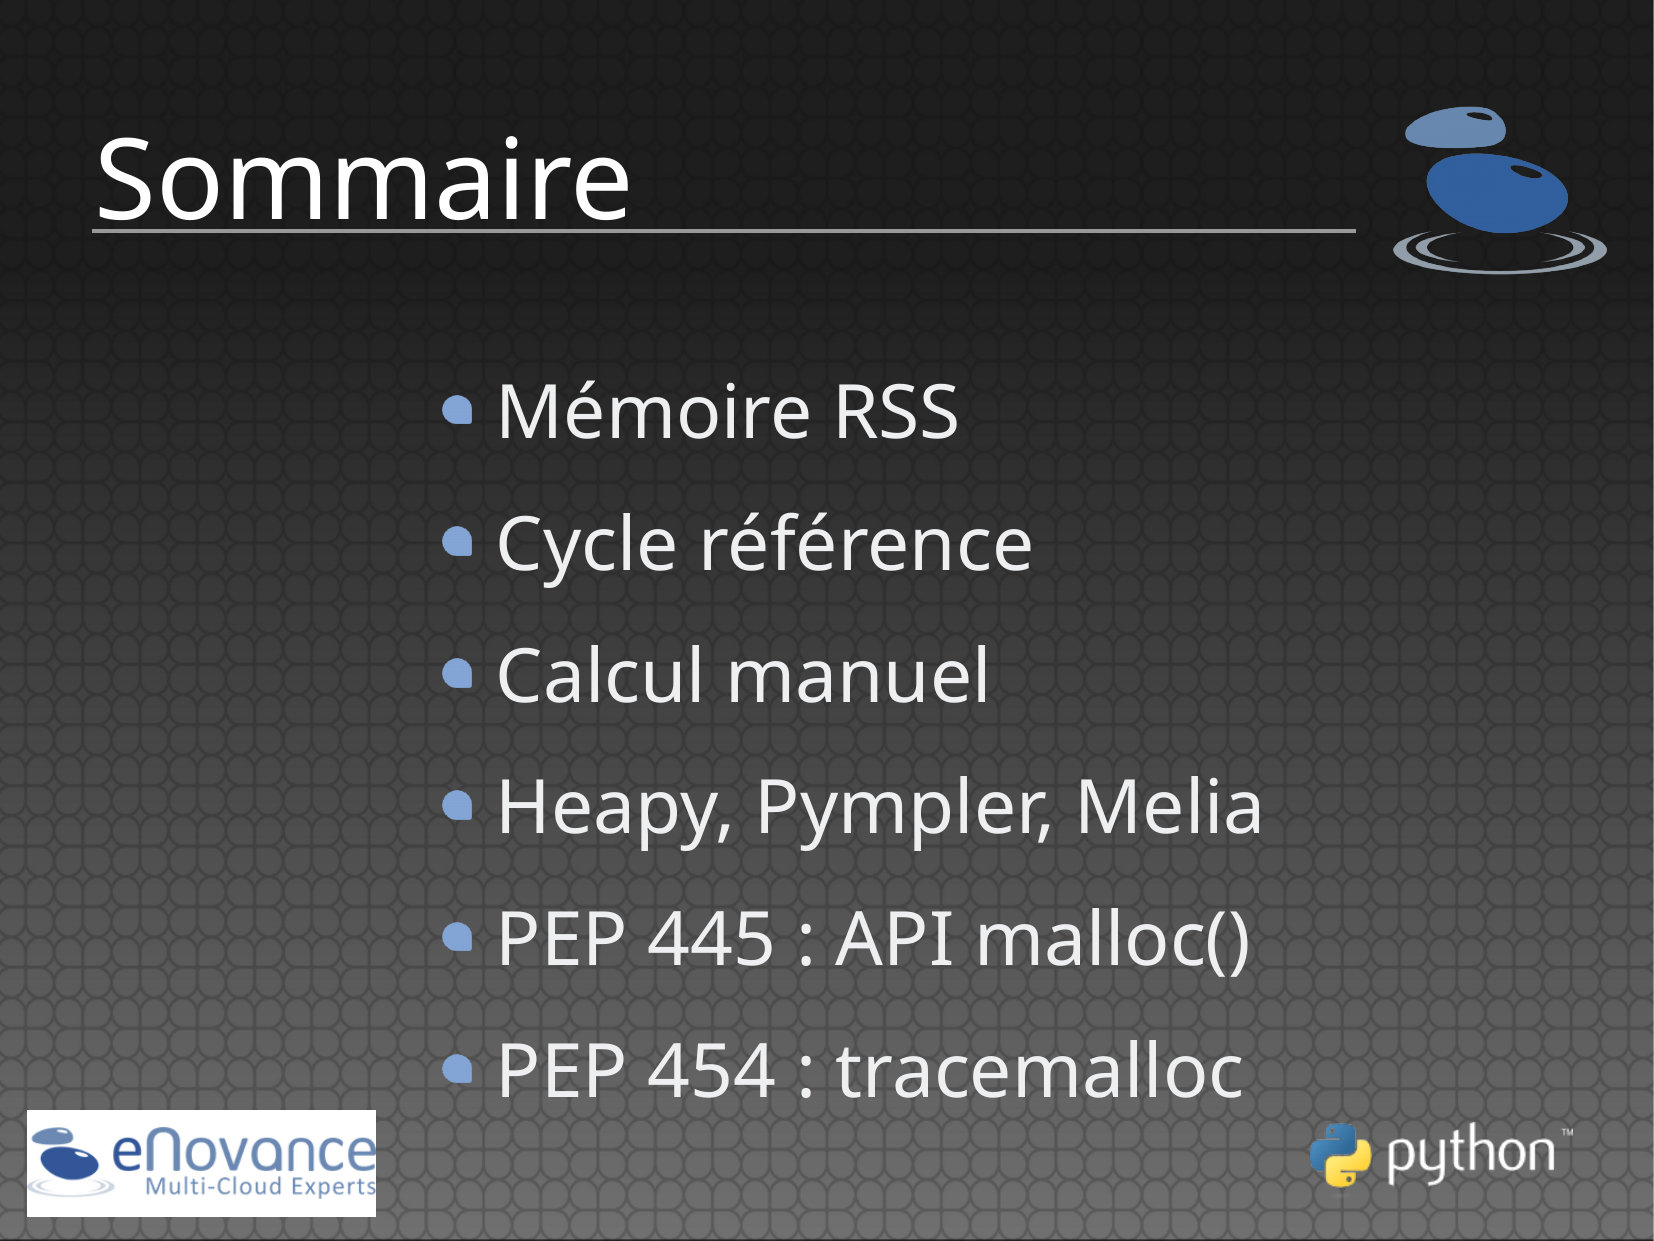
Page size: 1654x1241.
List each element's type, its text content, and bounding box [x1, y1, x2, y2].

list Mémoire RSS Cycle référence Calcul manuel Heapy, Pympler, Melia PEP 445 : API malloc() PEP 454 : tracemalloc [425, 358, 1571, 1094]
picture [0, 0, 1654, 1241]
title Sommaire [94, 100, 1426, 251]
